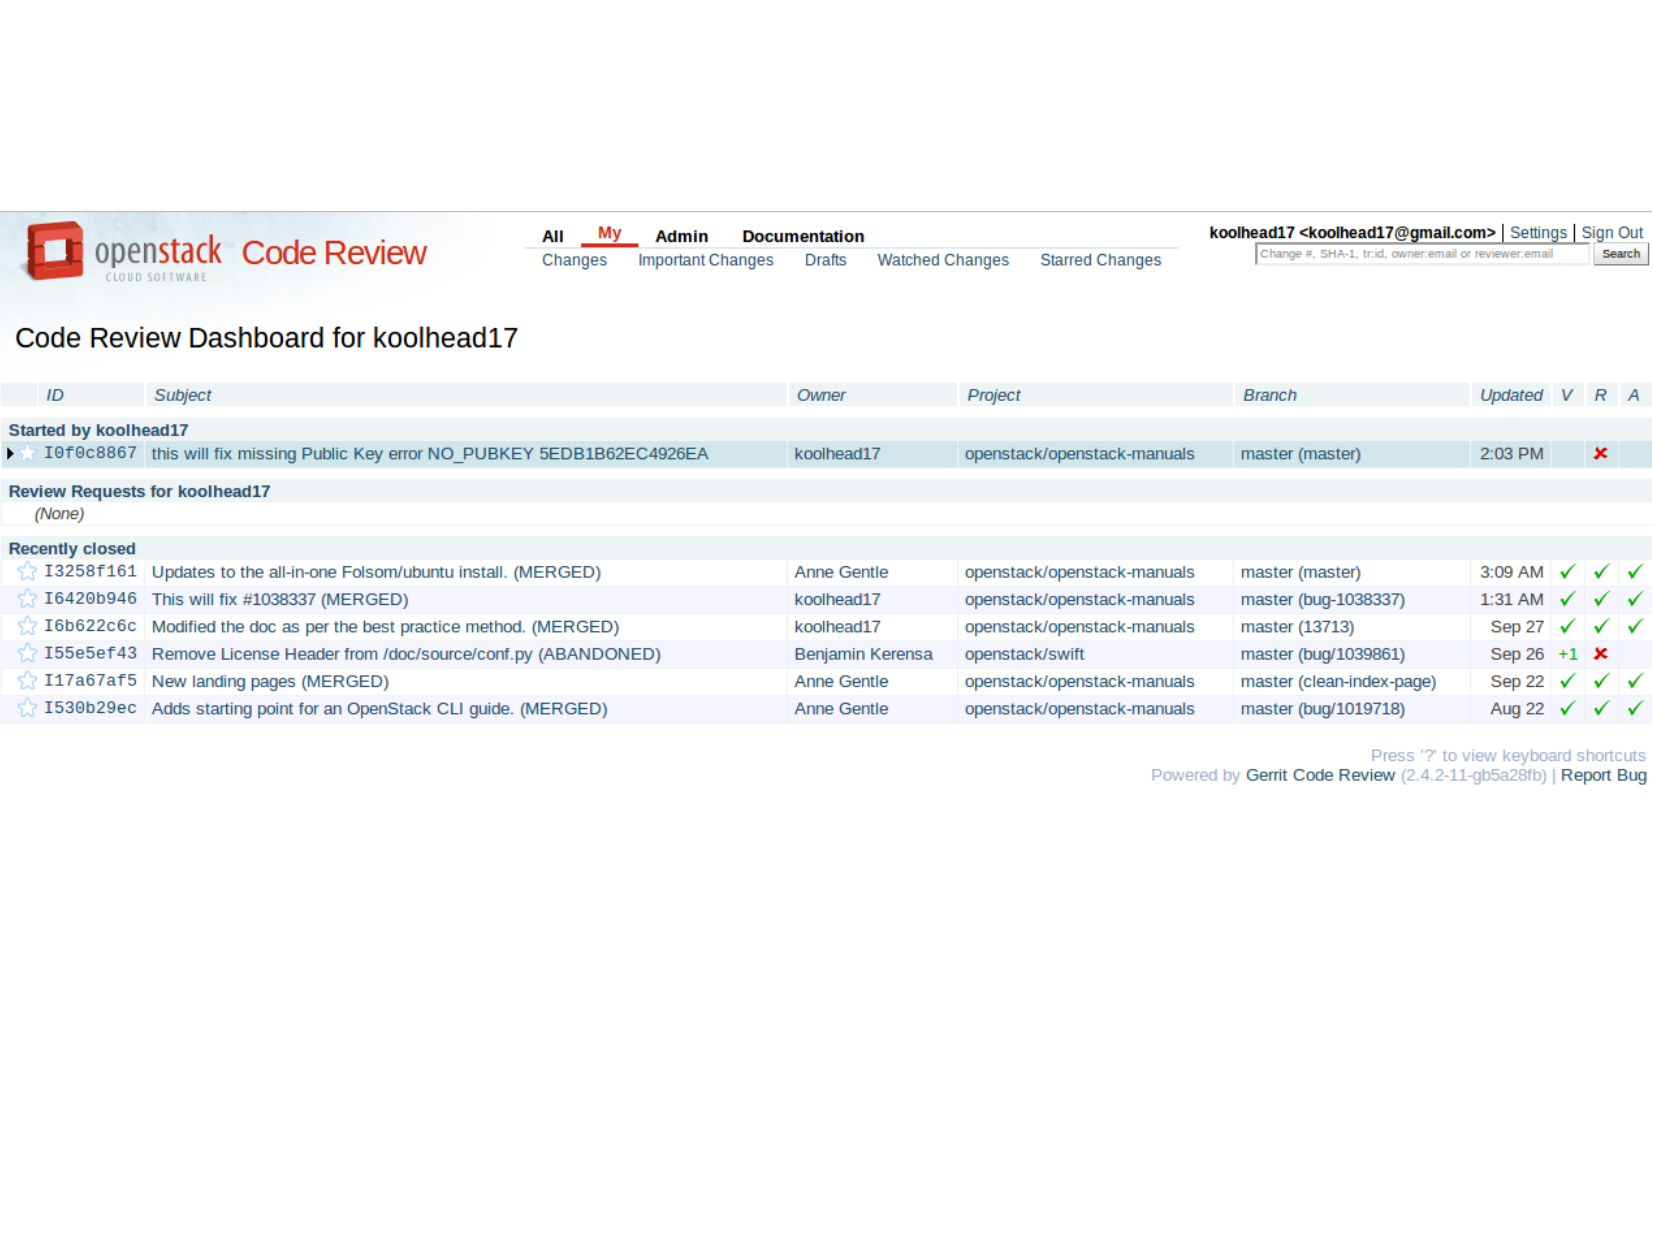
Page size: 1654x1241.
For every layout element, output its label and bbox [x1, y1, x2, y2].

picture [0, 211, 1652, 911]
